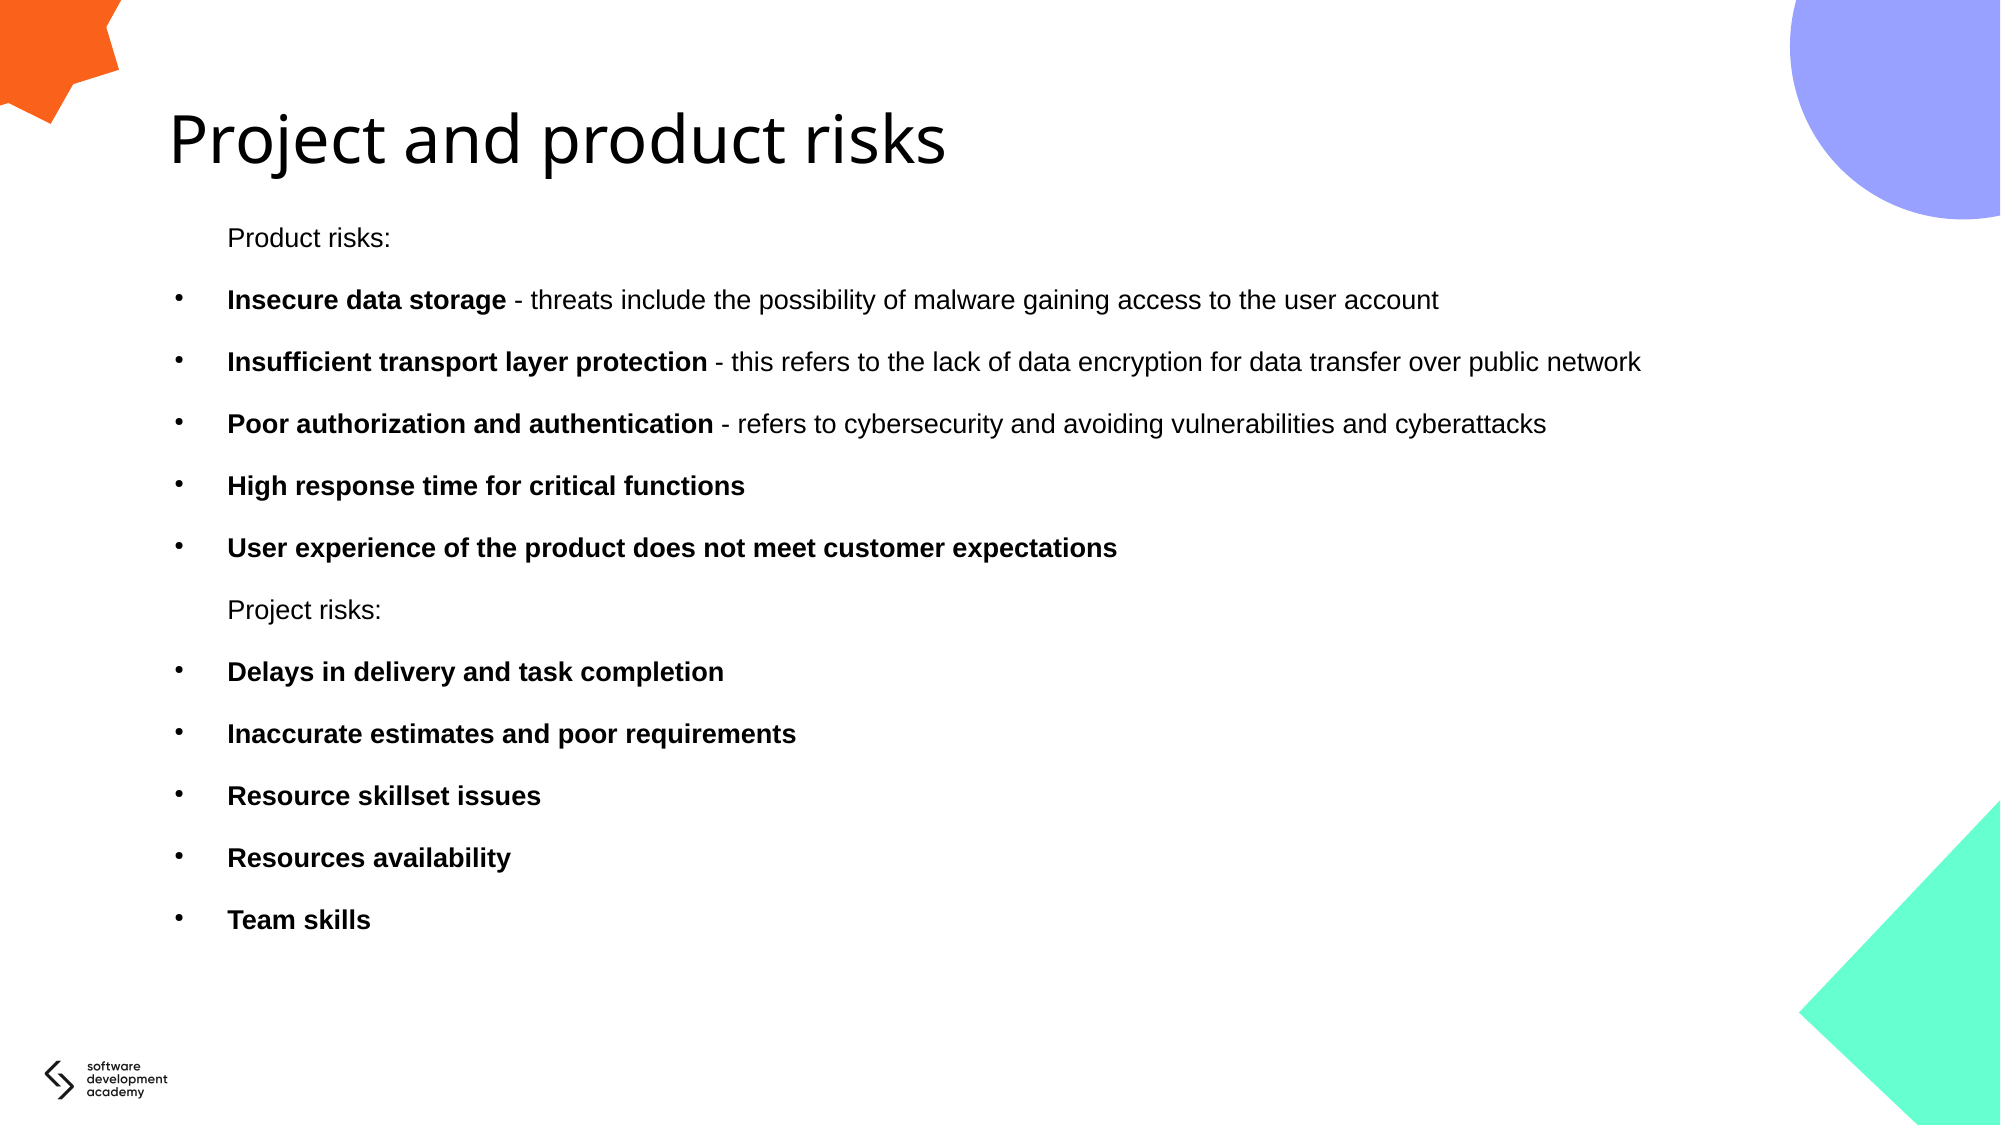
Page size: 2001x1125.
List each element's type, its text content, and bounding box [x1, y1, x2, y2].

title Project and product risks [153, 59, 1736, 212]
list Product risks: Insecure data storage - threats include the possibility of malware gaining access to the user account Insufficient transport layer protection - this refers to the lack of data encryption for data transfer over public network Poor authorization and authentication - refers to cybersecurity and avoiding vulnerabilities and cyberattacks High response time for critical functions User experience of the product does not meet customer expectations Project risks: Delays in delivery and task completion Inaccurate estimates and poor requirements Resource skillset issues Resources availability Team skills [141, 212, 1776, 927]
picture [19, 1035, 193, 1125]
